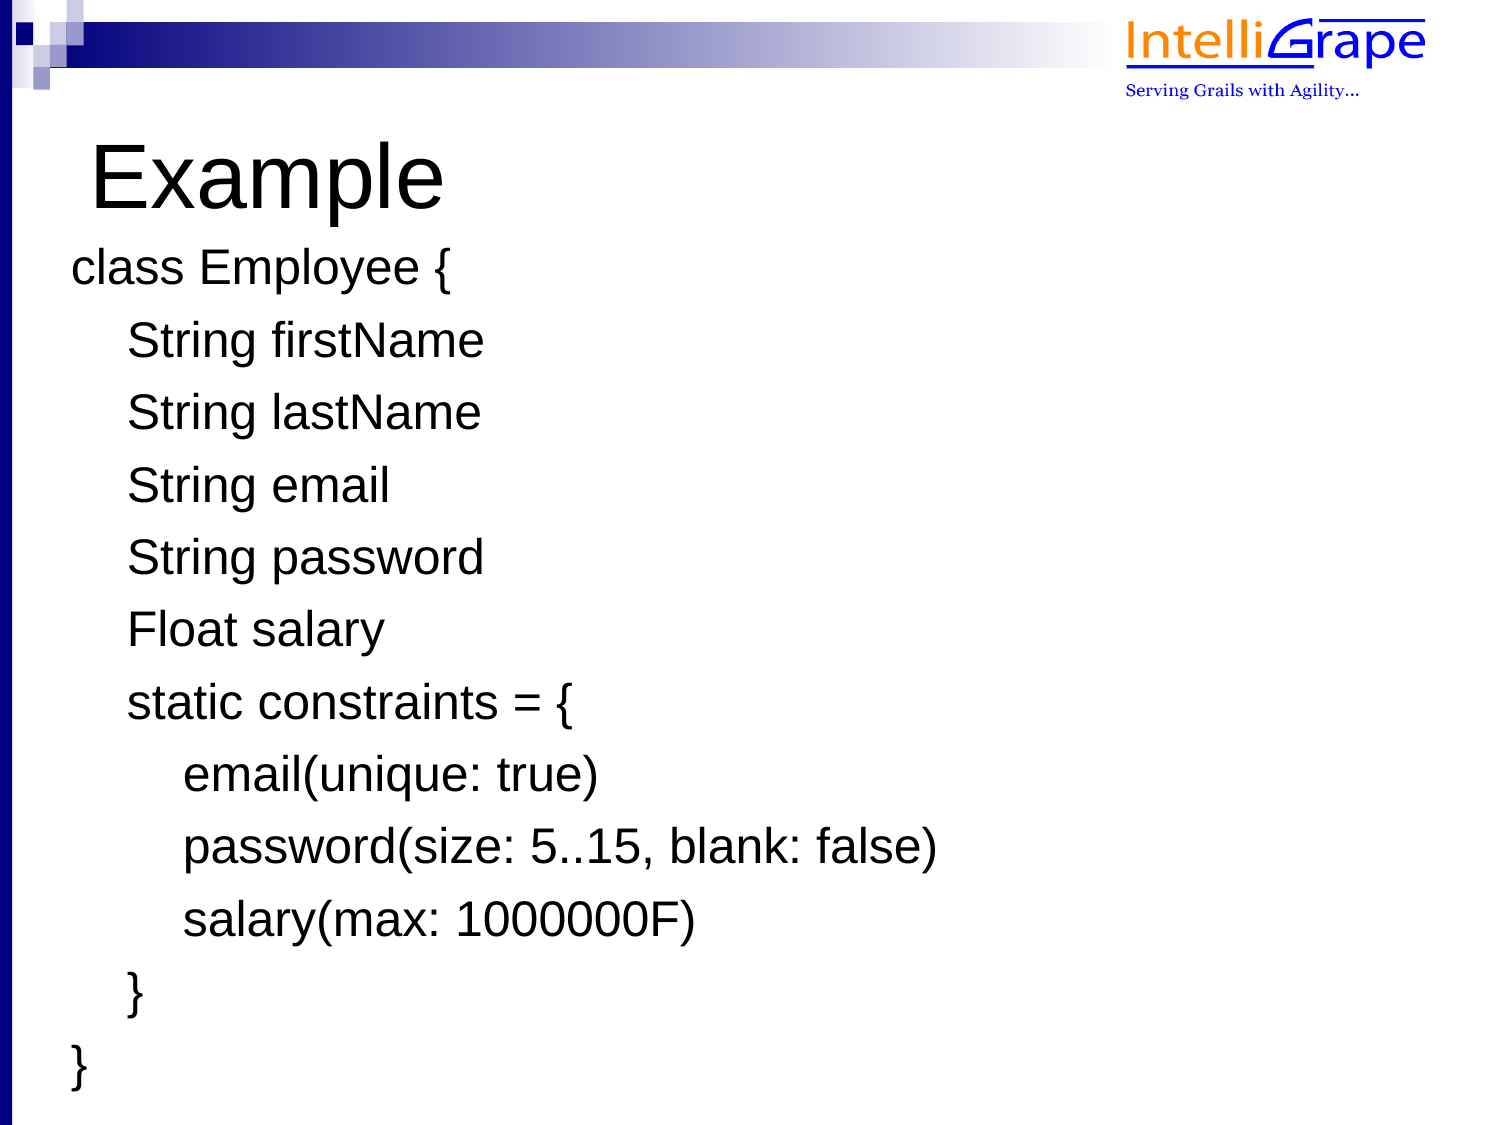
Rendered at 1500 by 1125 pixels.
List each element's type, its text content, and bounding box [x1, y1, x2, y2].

list class Employee { String firstName String lastName String email String password Float salary static constraints = { email(unique: true) password(size: 5..15, blank: false) salary(max: 1000000F) } } [0, 231, 1500, 1123]
title Example [75, 118, 1426, 231]
picture [1125, 12, 1425, 100]
